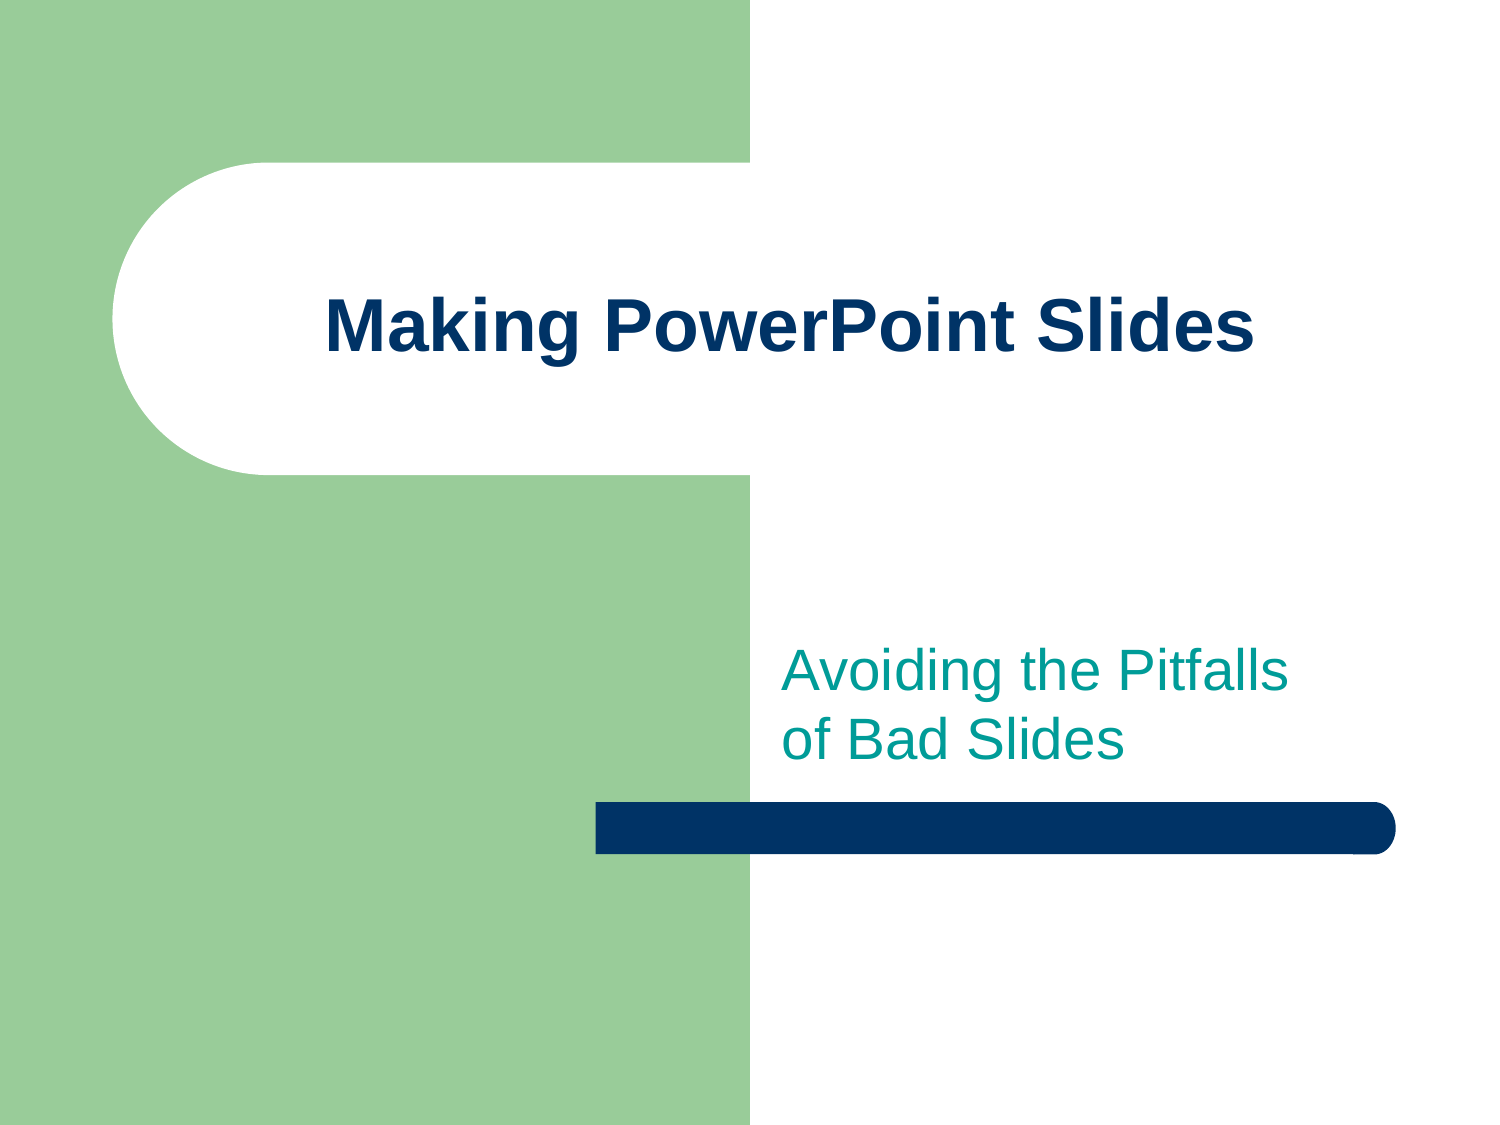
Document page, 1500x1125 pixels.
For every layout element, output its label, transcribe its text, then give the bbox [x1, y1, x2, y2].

title Making PowerPoint Slides [153, 233, 1429, 422]
subtitle Avoiding the Pitfalls of Bad Slides [766, 480, 1367, 780]
